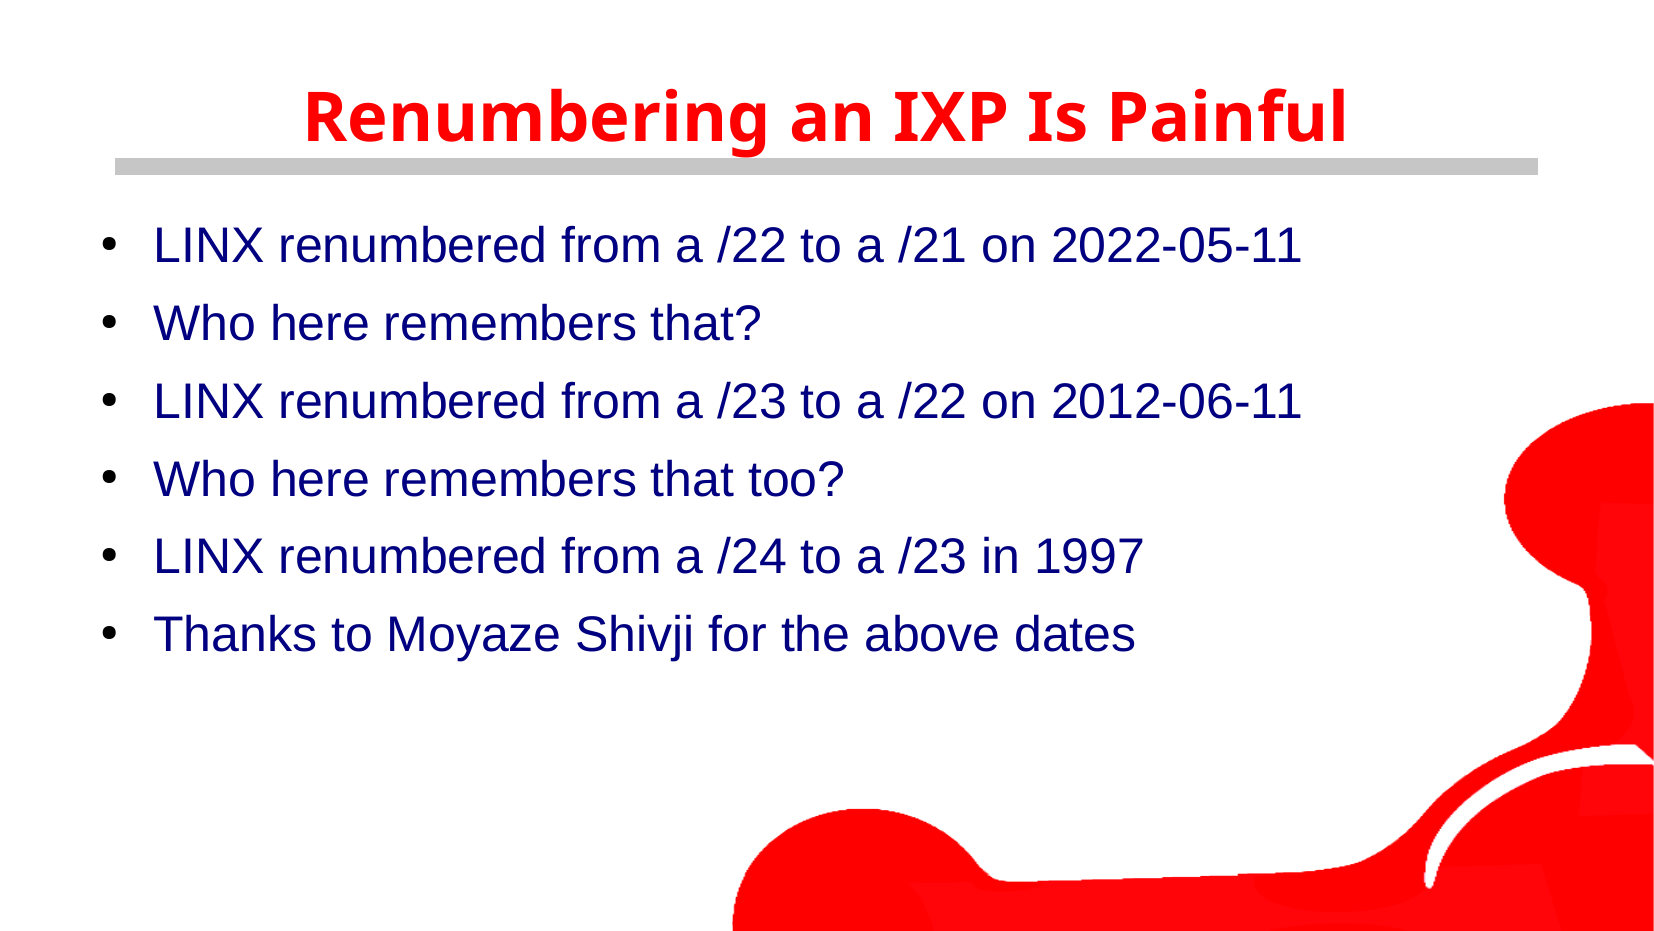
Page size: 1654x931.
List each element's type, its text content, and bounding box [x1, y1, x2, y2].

list LINX renumbered from a /22 to a /21 on 2022-05-11 Who here remembers that? LINX renumbered from a /23 to a /22 on 2012-06-11 Who here remembers that too? LINX renumbered from a /24 to a /23 in 1997 Thanks to Moyaze Shivji for the above dates [82, 217, 1571, 804]
title Renumbering an IXP Is Painful [82, 36, 1571, 193]
